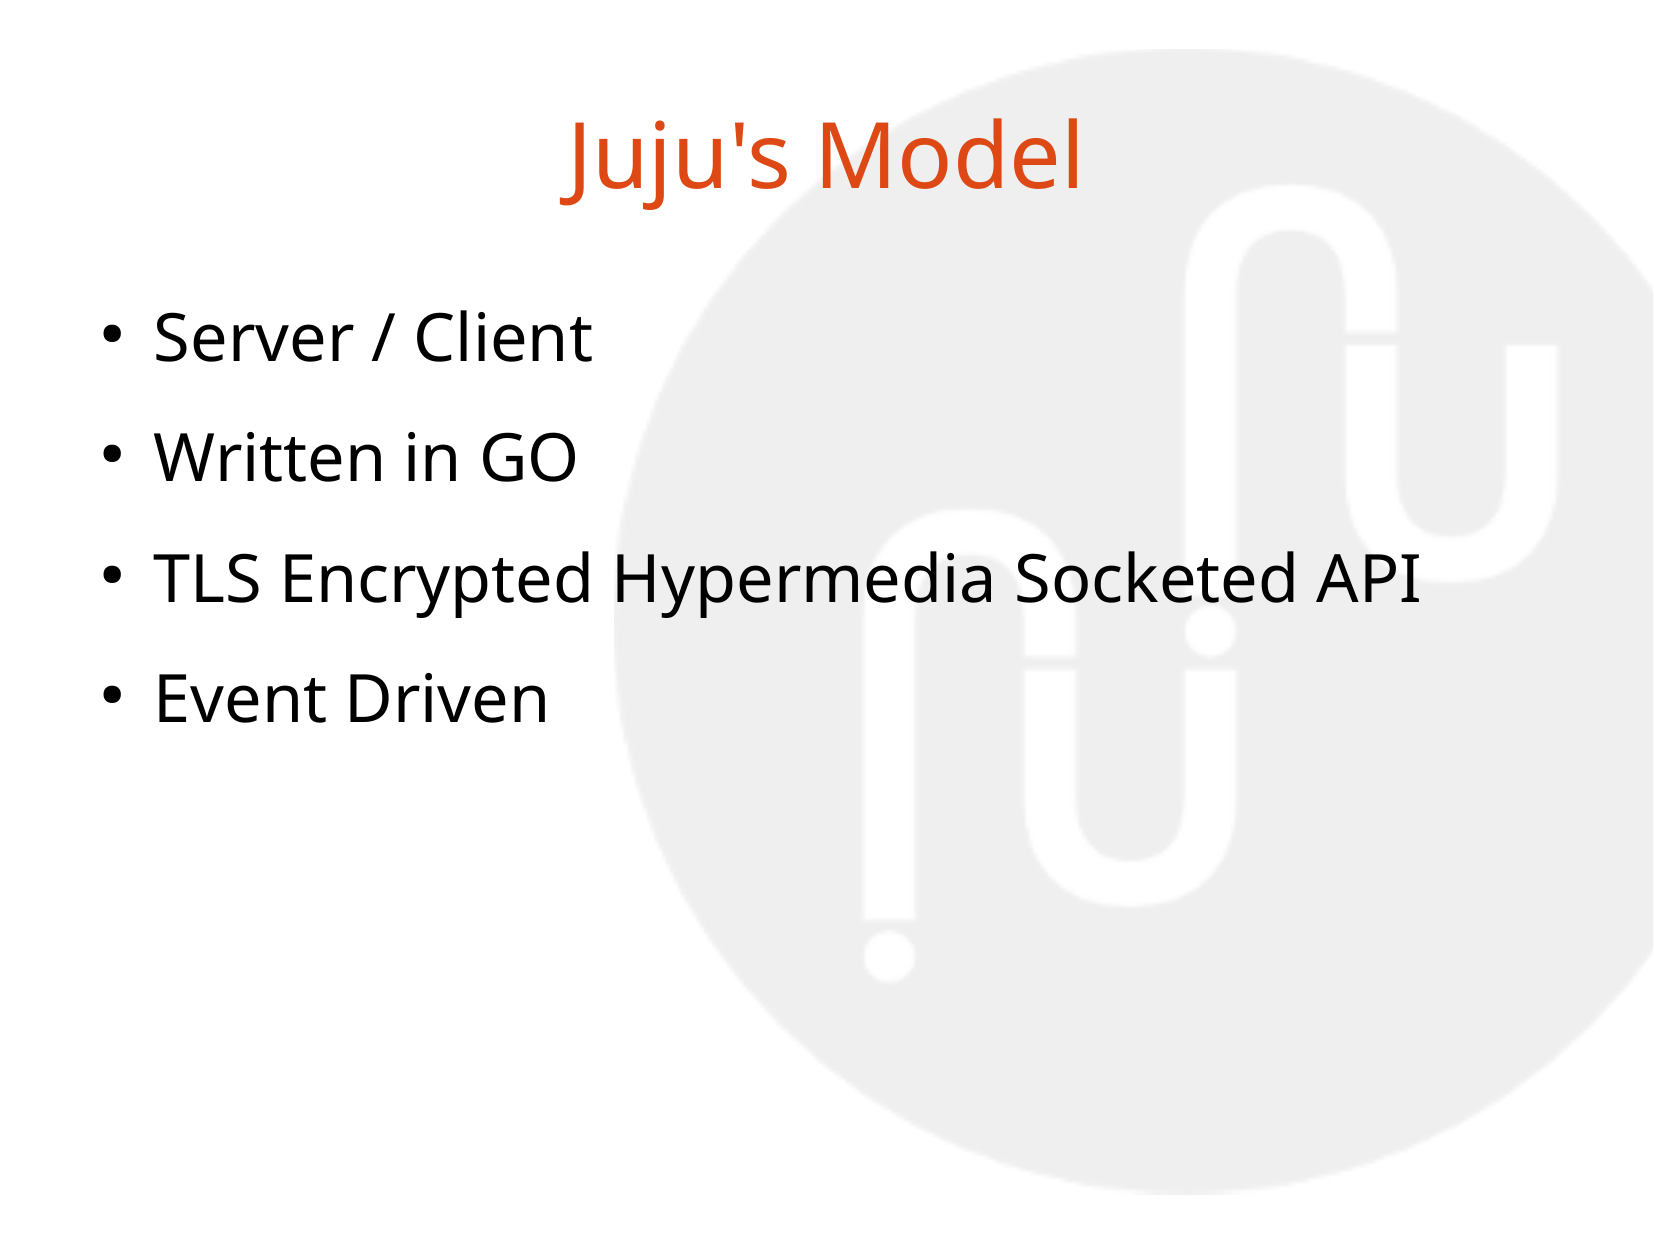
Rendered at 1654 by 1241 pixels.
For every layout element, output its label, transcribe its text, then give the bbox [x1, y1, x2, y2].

title Juju's Model [82, 49, 1571, 257]
picture [614, 49, 1654, 1195]
list Server / Client Written in GO TLS Encrypted Hypermedia Socketed API Event Driven [82, 290, 1571, 1010]
